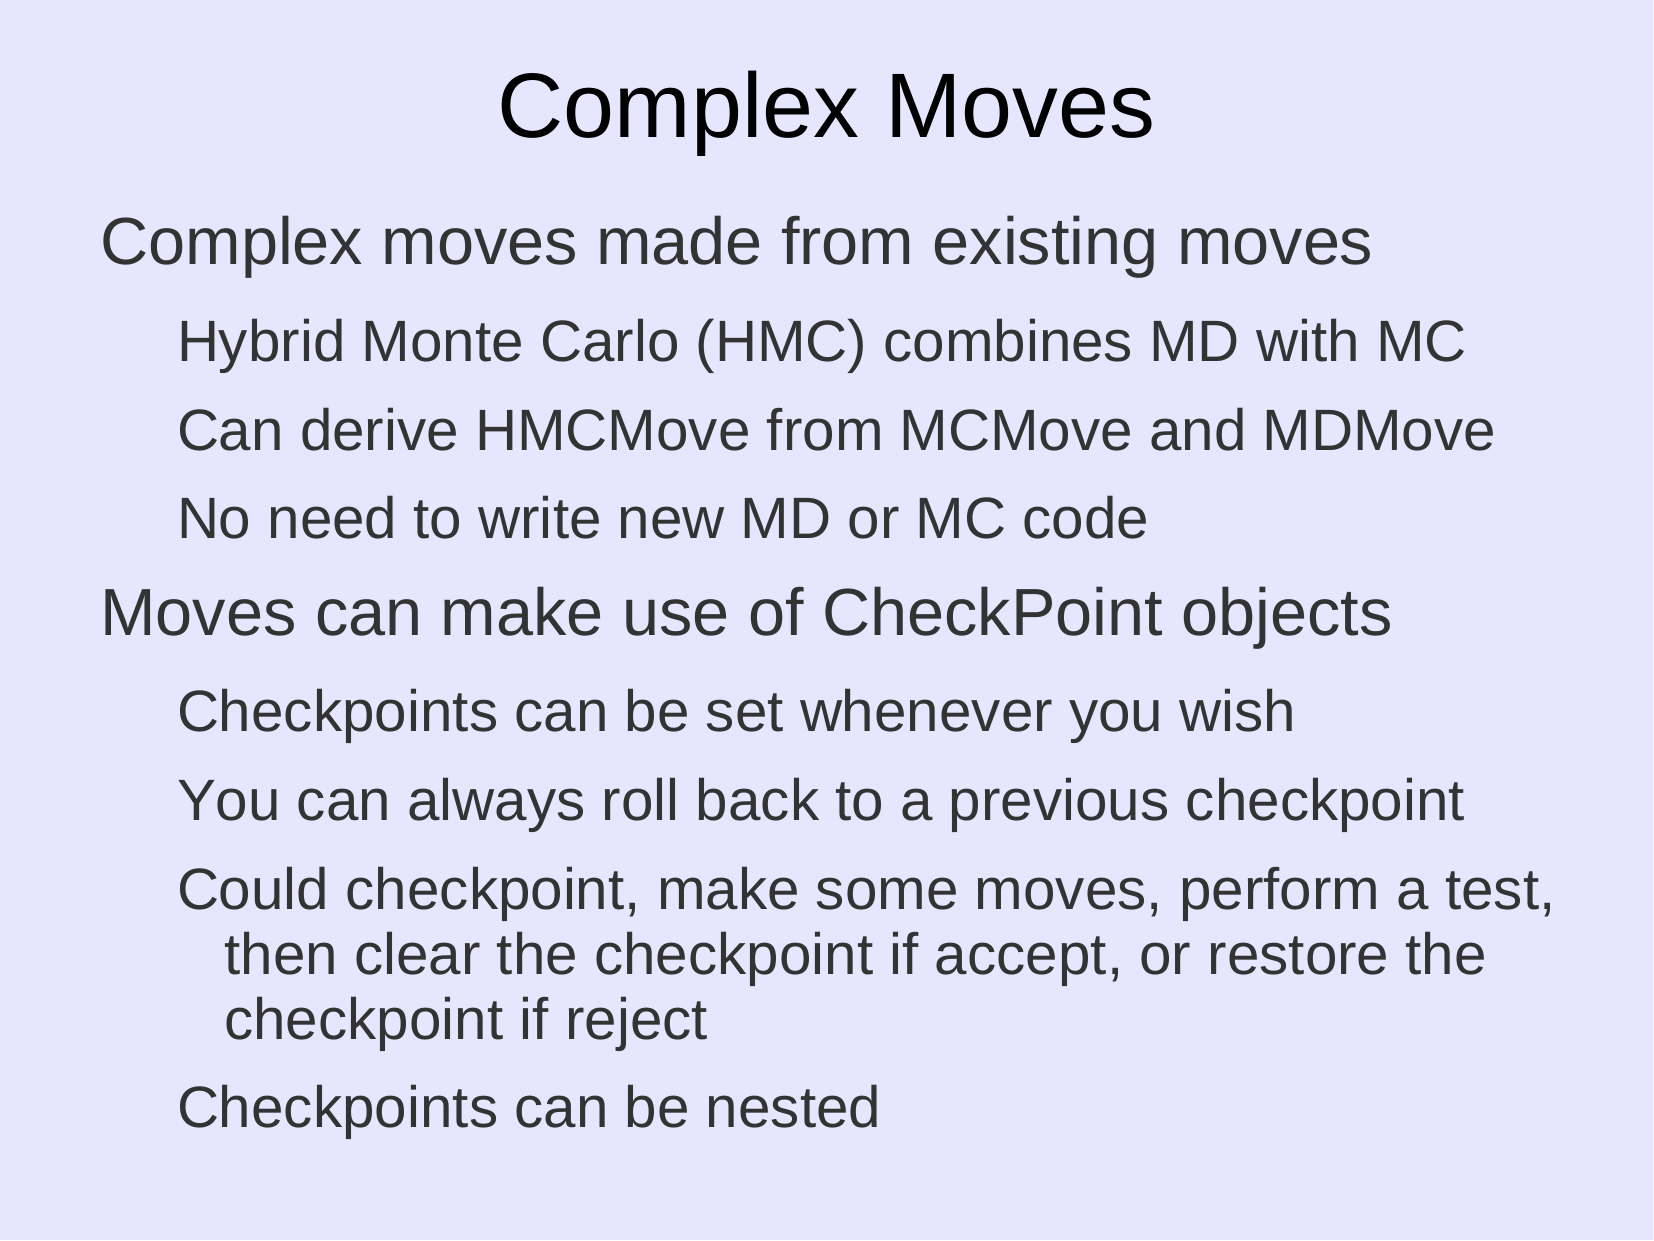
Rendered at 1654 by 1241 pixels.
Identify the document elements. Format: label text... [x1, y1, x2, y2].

title Complex Moves [82, 49, 1571, 163]
list Complex moves made from existing moves Hybrid Monte Carlo (HMC) combines MD with MC Can derive HMCMove from MCMove and MDMove No need to write new MD or MC code Moves can make use of CheckPoint objects Checkpoints can be set whenever you wish You can always roll back to a previous checkpoint Could checkpoint, make some moves, perform a test, then clear the checkpoint if accept, or restore the checkpoint if reject Checkpoints can be nested [82, 204, 1571, 1162]
